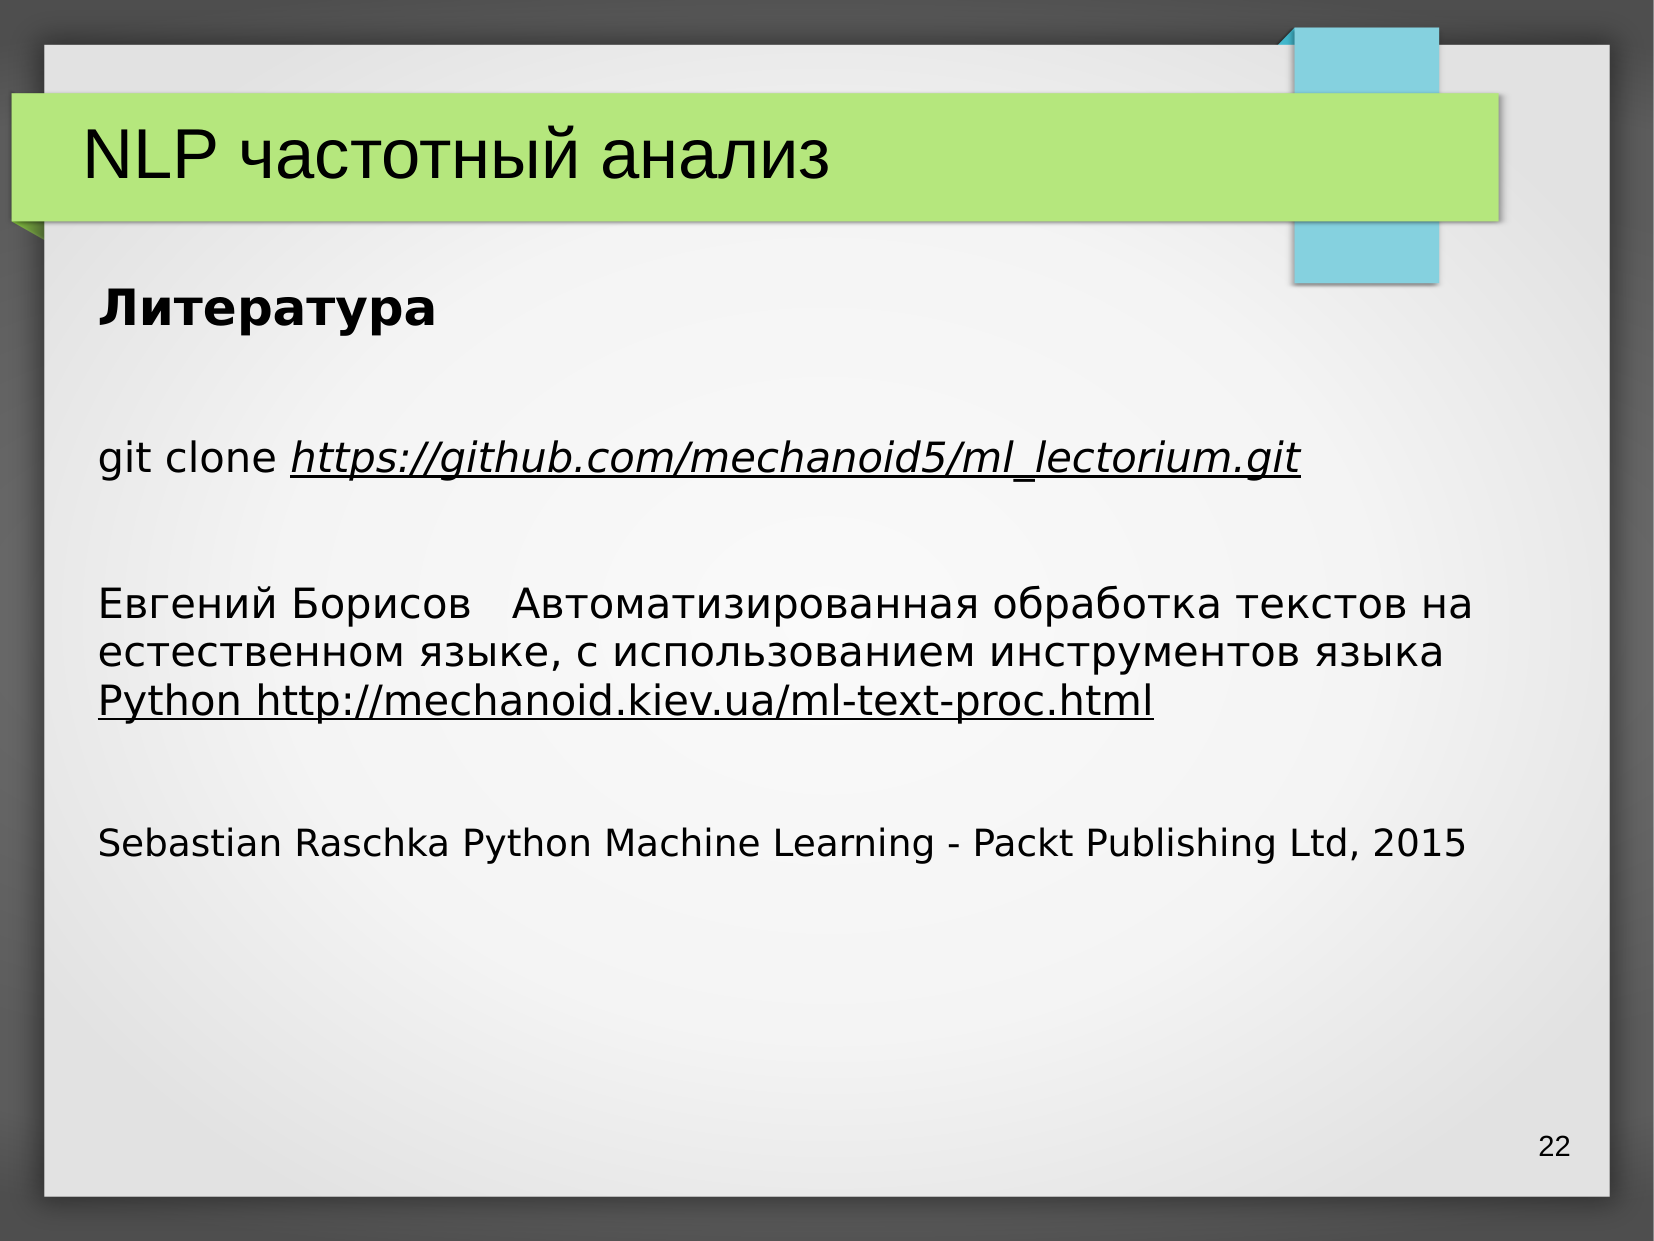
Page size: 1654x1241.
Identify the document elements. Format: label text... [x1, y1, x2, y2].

picture [0, 0, 1654, 1241]
title NLP частотный анализ [82, 118, 1406, 189]
text_box Литература git clone https://github.com/mechanoid5/ml_lectorium.git Евгений Борисов Автоматизированная обработка текстов на естественном языке, с использованием инструментов языка Python http://mechanoid.kiev.ua/ml-text-proc.html Sebastian Raschka Python Machine Learning - Packt Publishing Ltd, 2015 [82, 271, 1607, 1072]
